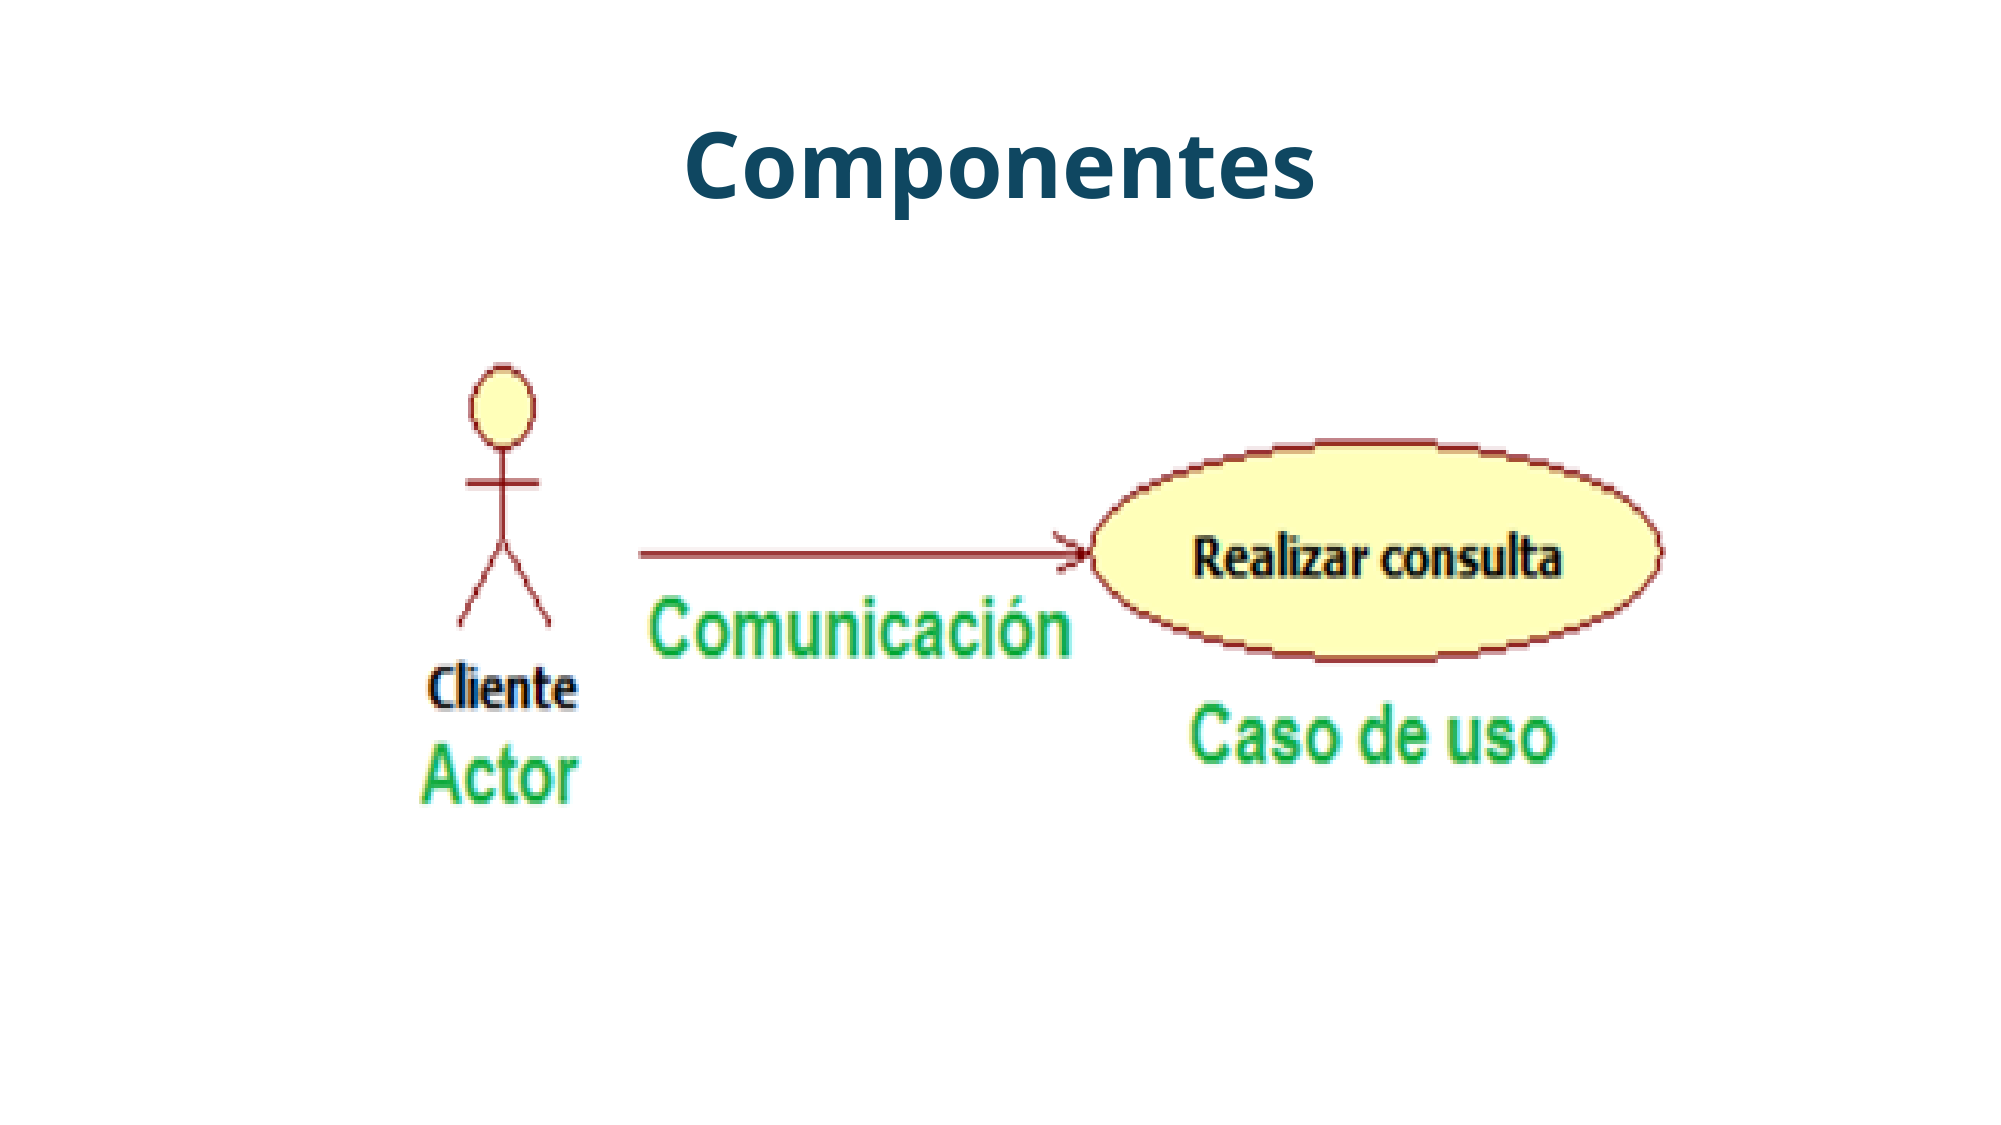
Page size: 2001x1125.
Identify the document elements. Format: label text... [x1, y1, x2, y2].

picture [398, 298, 1691, 873]
title Componentes [137, 59, 1863, 278]
